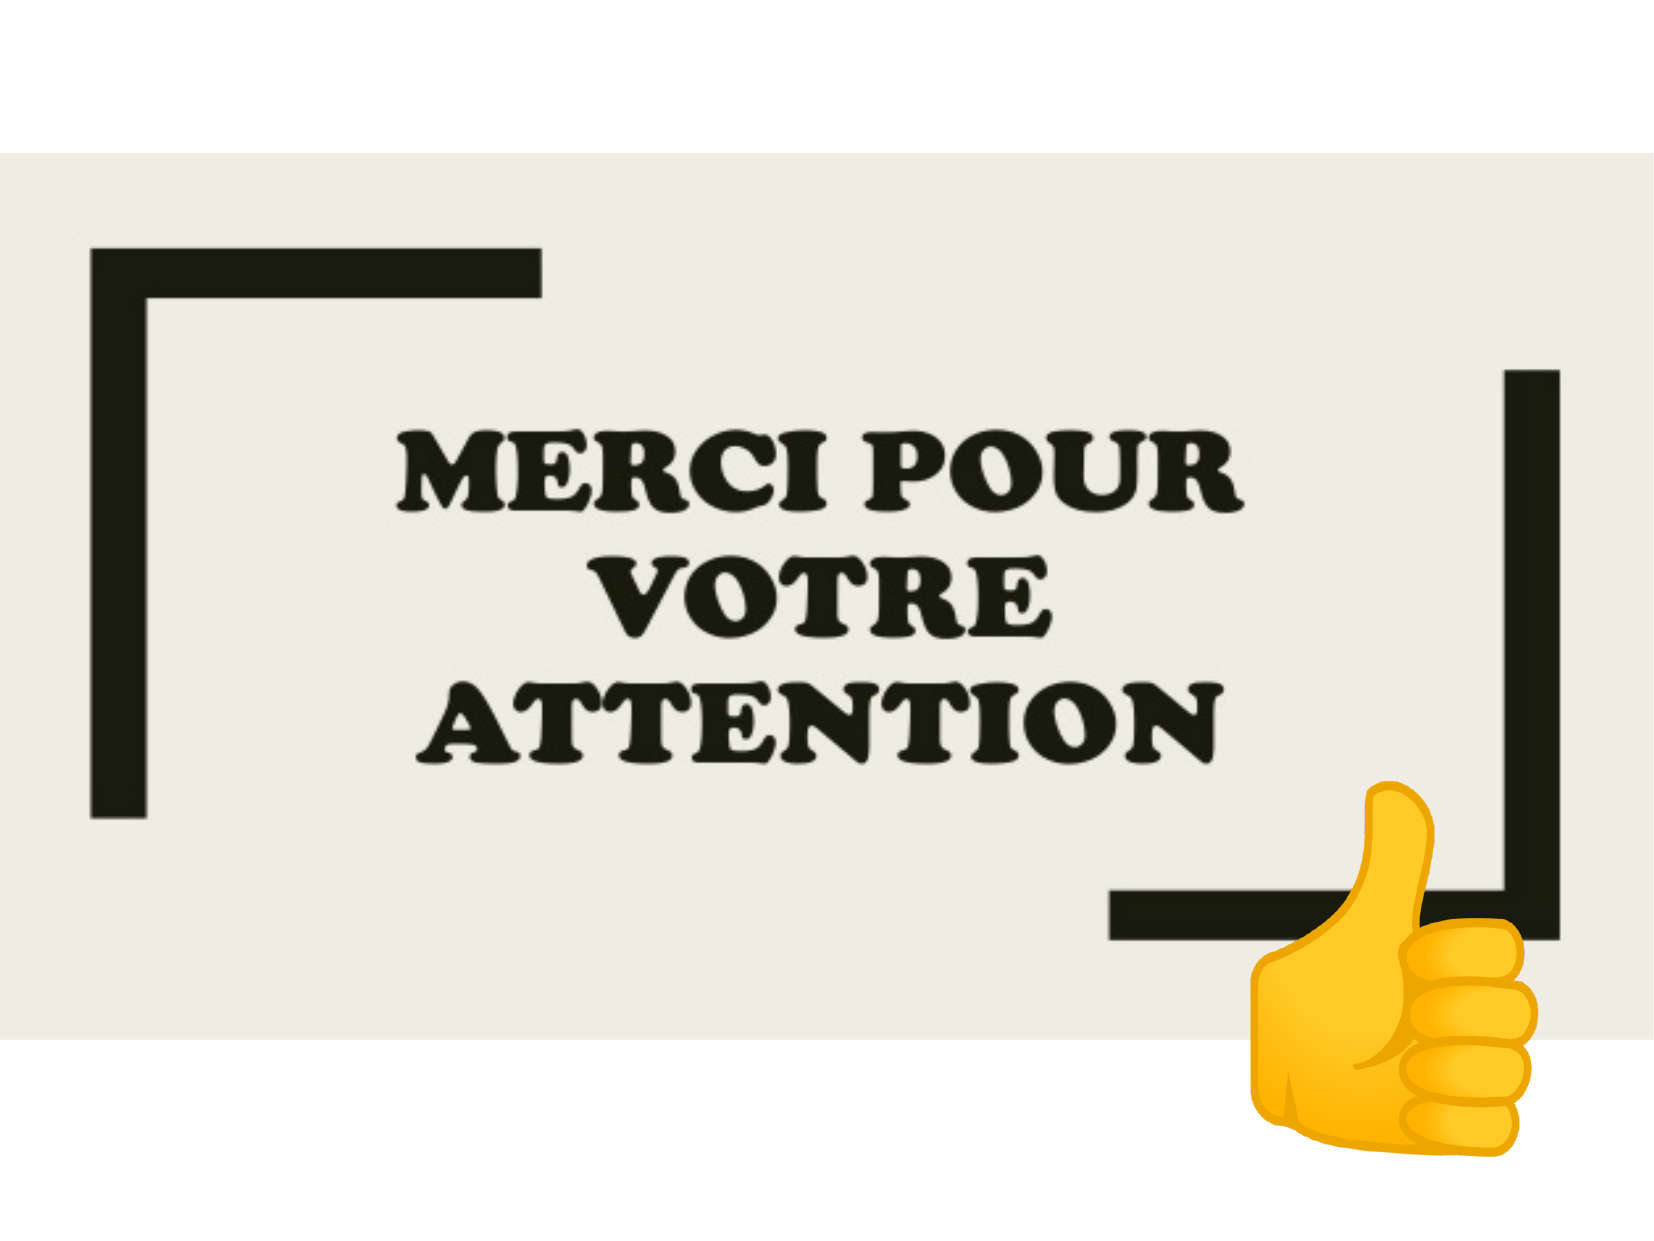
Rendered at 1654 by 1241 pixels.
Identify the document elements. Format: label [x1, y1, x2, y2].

picture [0, 153, 1654, 1170]
